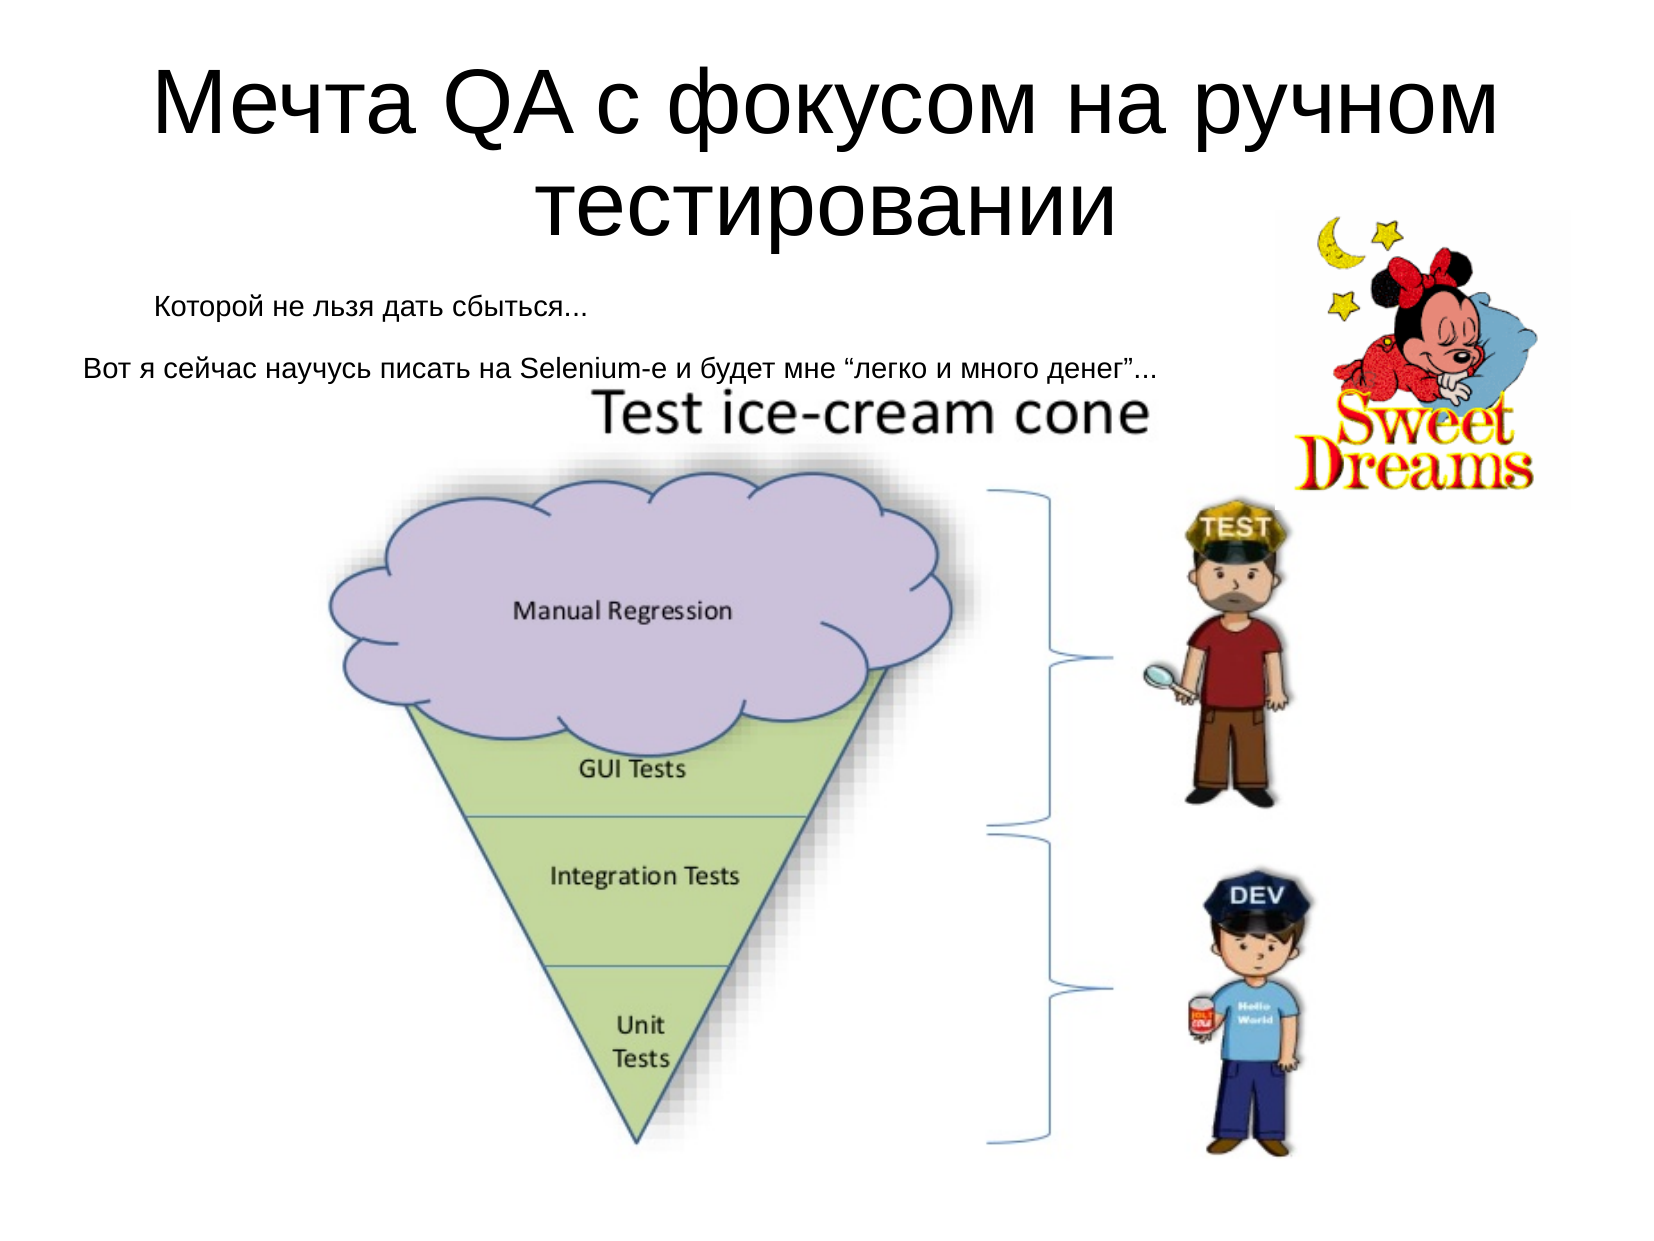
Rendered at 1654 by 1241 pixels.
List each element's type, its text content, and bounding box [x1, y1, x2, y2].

title Мечта QA с фокусом на ручном тестировании [82, 49, 1571, 257]
picture [300, 1010, 1441, 1186]
list Которой не льзя дать сбыться... Вот я сейчас научусь писать на Selenium-е и будет мне “легко и много денег”... [82, 290, 1571, 1010]
picture [1275, 210, 1571, 511]
